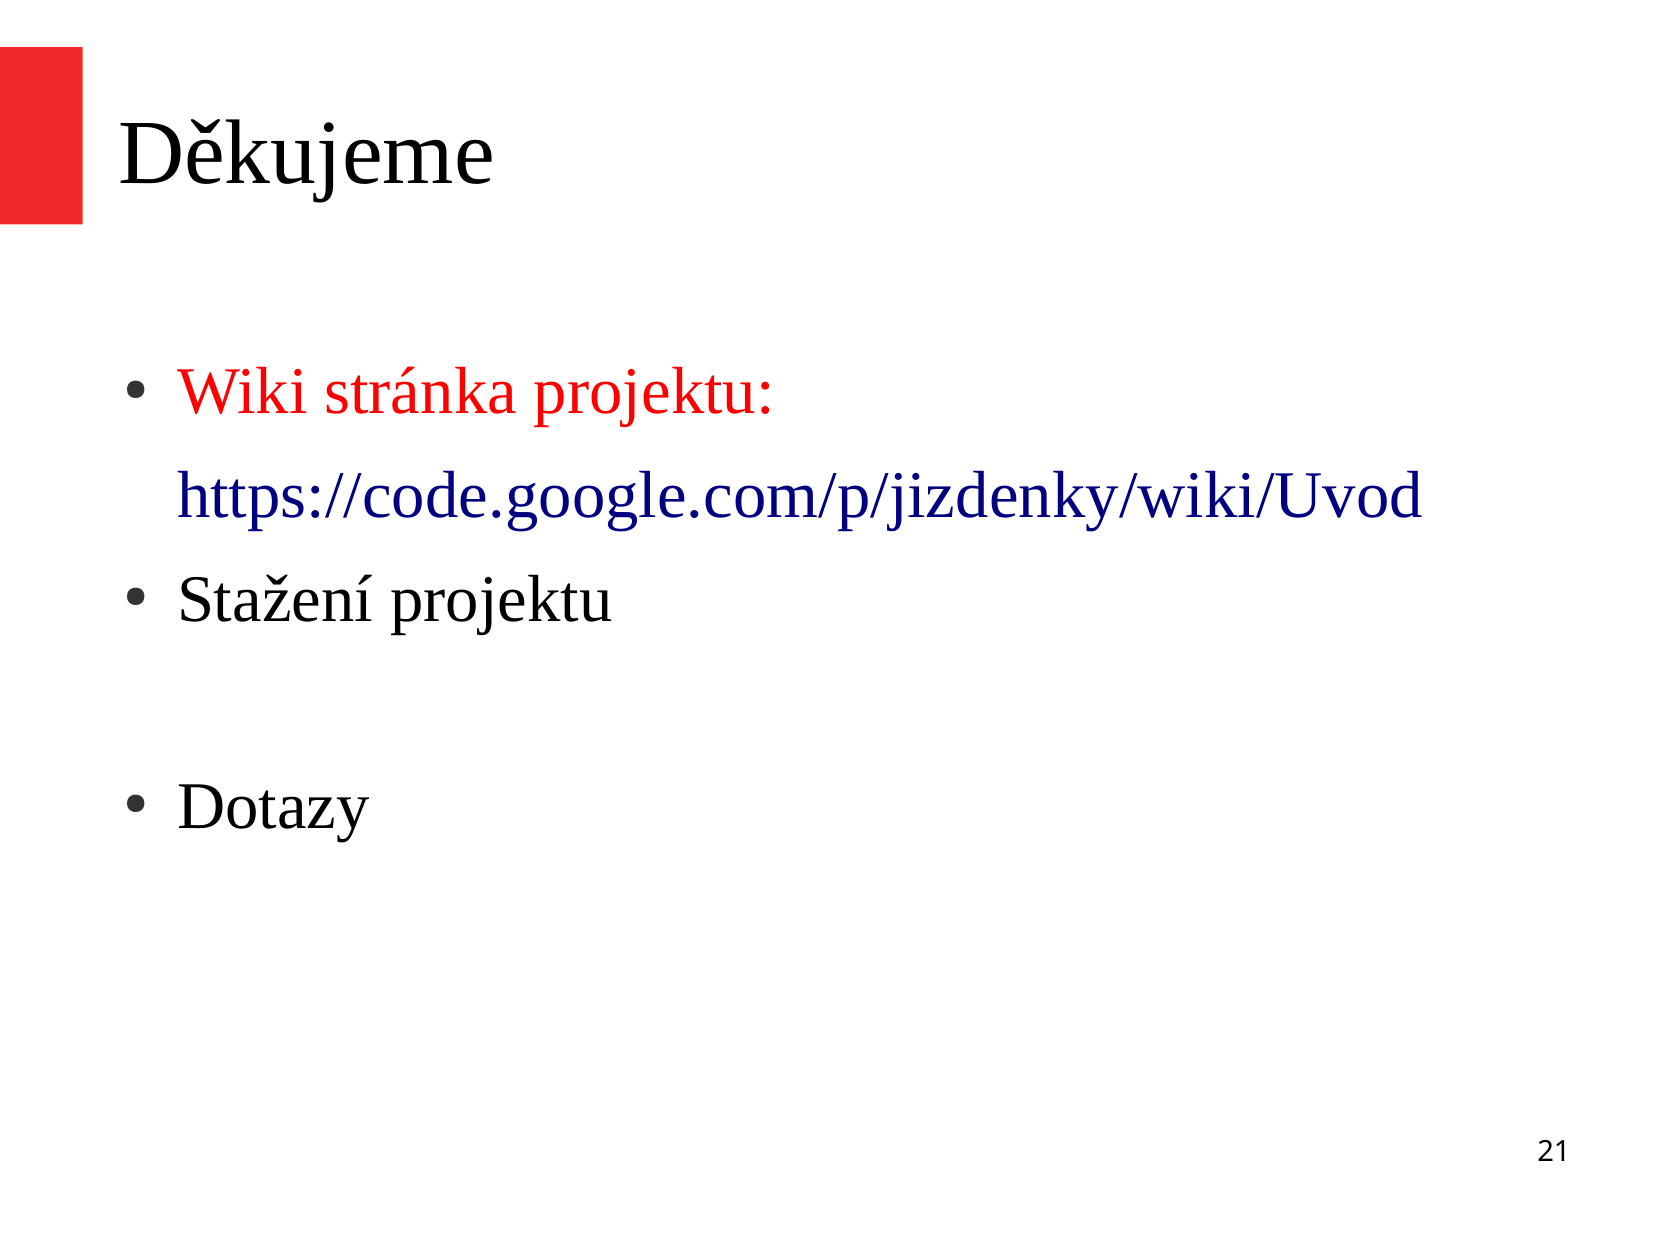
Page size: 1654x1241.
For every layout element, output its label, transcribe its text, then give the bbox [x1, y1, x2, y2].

list Wiki stránka projektu: https://code.google.com/p/jizdenky/wiki/Uvod Stažení projektu Dotazy [106, 354, 1524, 1074]
title Děkujeme [118, 49, 1571, 257]
